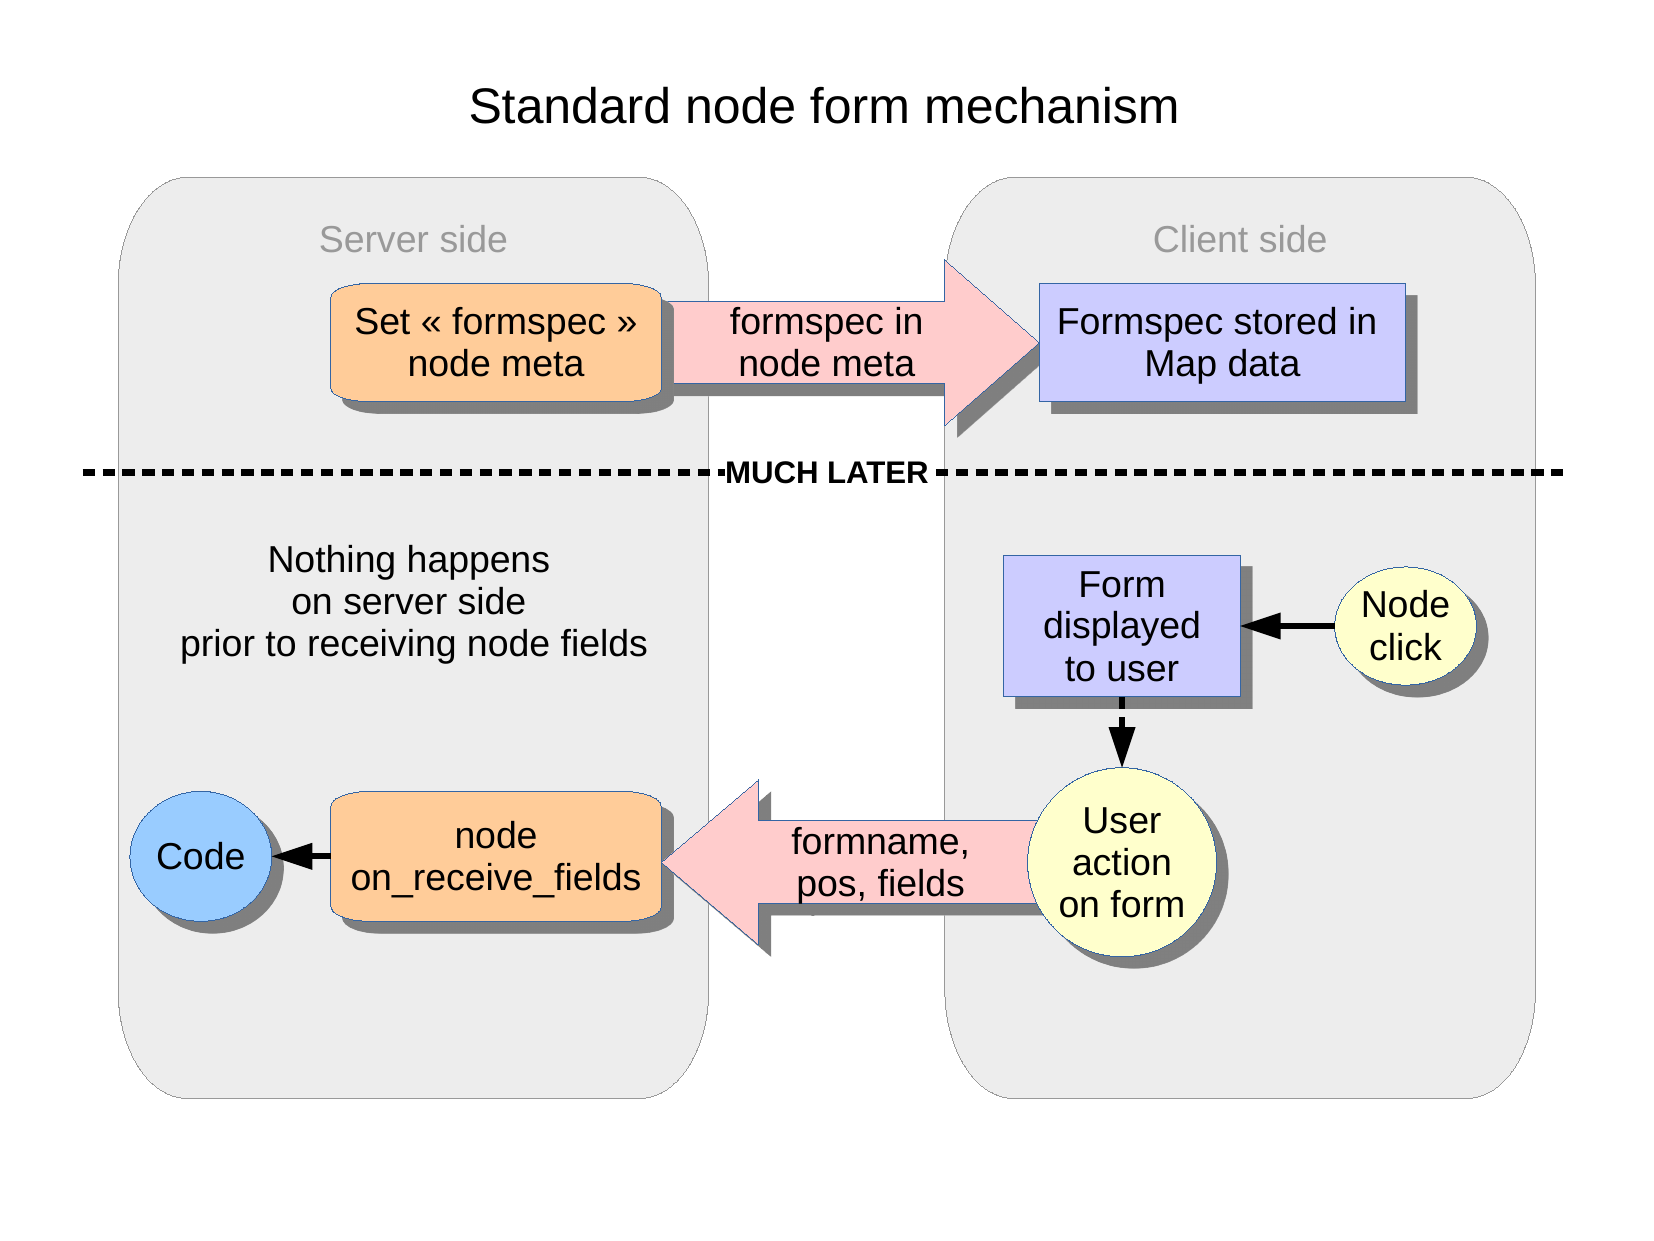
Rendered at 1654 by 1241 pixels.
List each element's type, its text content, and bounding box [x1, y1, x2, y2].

text_box Set « formspec » node meta [330, 283, 662, 402]
text_box Form displayed to user [1003, 555, 1241, 697]
text_box Client side [944, 177, 1536, 1099]
text_box formname, pos, fields [661, 779, 1037, 945]
text_box Code [129, 791, 272, 922]
text_box formspec in node meta [662, 259, 1039, 426]
text_box node on_receive_fields [330, 791, 662, 922]
text_box User action on form [1027, 767, 1217, 957]
text_box Node click [1334, 566, 1477, 686]
text_box Standard node form mechanism [113, 70, 1536, 142]
text_box Server side [118, 177, 709, 1099]
text_box Nothing happens on server side prior to receiving node fields [165, 531, 663, 673]
text_box Formspec stored in Map data [1039, 283, 1406, 402]
